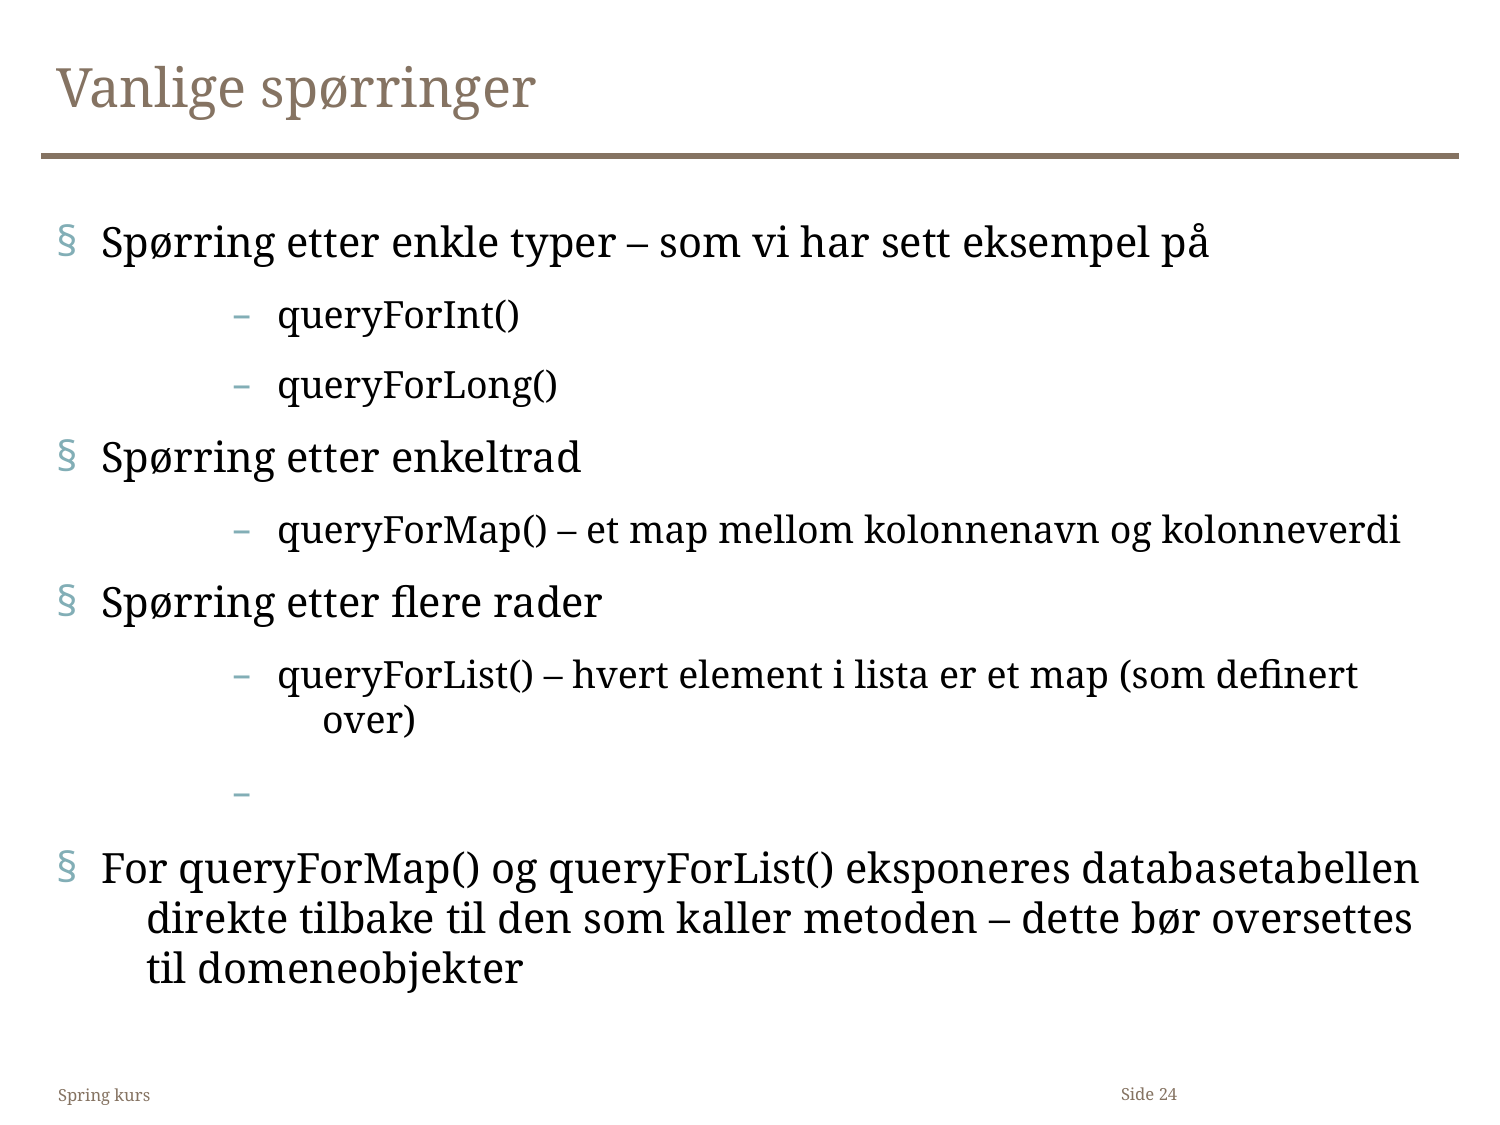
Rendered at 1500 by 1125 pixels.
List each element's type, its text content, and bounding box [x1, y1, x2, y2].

title Vanlige spørringer [40, 27, 1459, 146]
list Spørring etter enkle typer – som vi har sett eksempel på queryForInt() queryForLong() Spørring etter enkeltrad queryForMap() – et map mellom kolonnenavn og kolonneverdi Spørring etter flere rader queryForList() – hvert element i lista er et map (som definert over) For queryForMap() og queryForList() eksponeres databasetabellen direkte tilbake til den som kaller metoden – dette bør oversettes til domeneobjekter [41, 208, 1455, 1005]
text_box Side <number> [1105, 1065, 1457, 1125]
text_box Spring kurs [43, 1065, 751, 1125]
